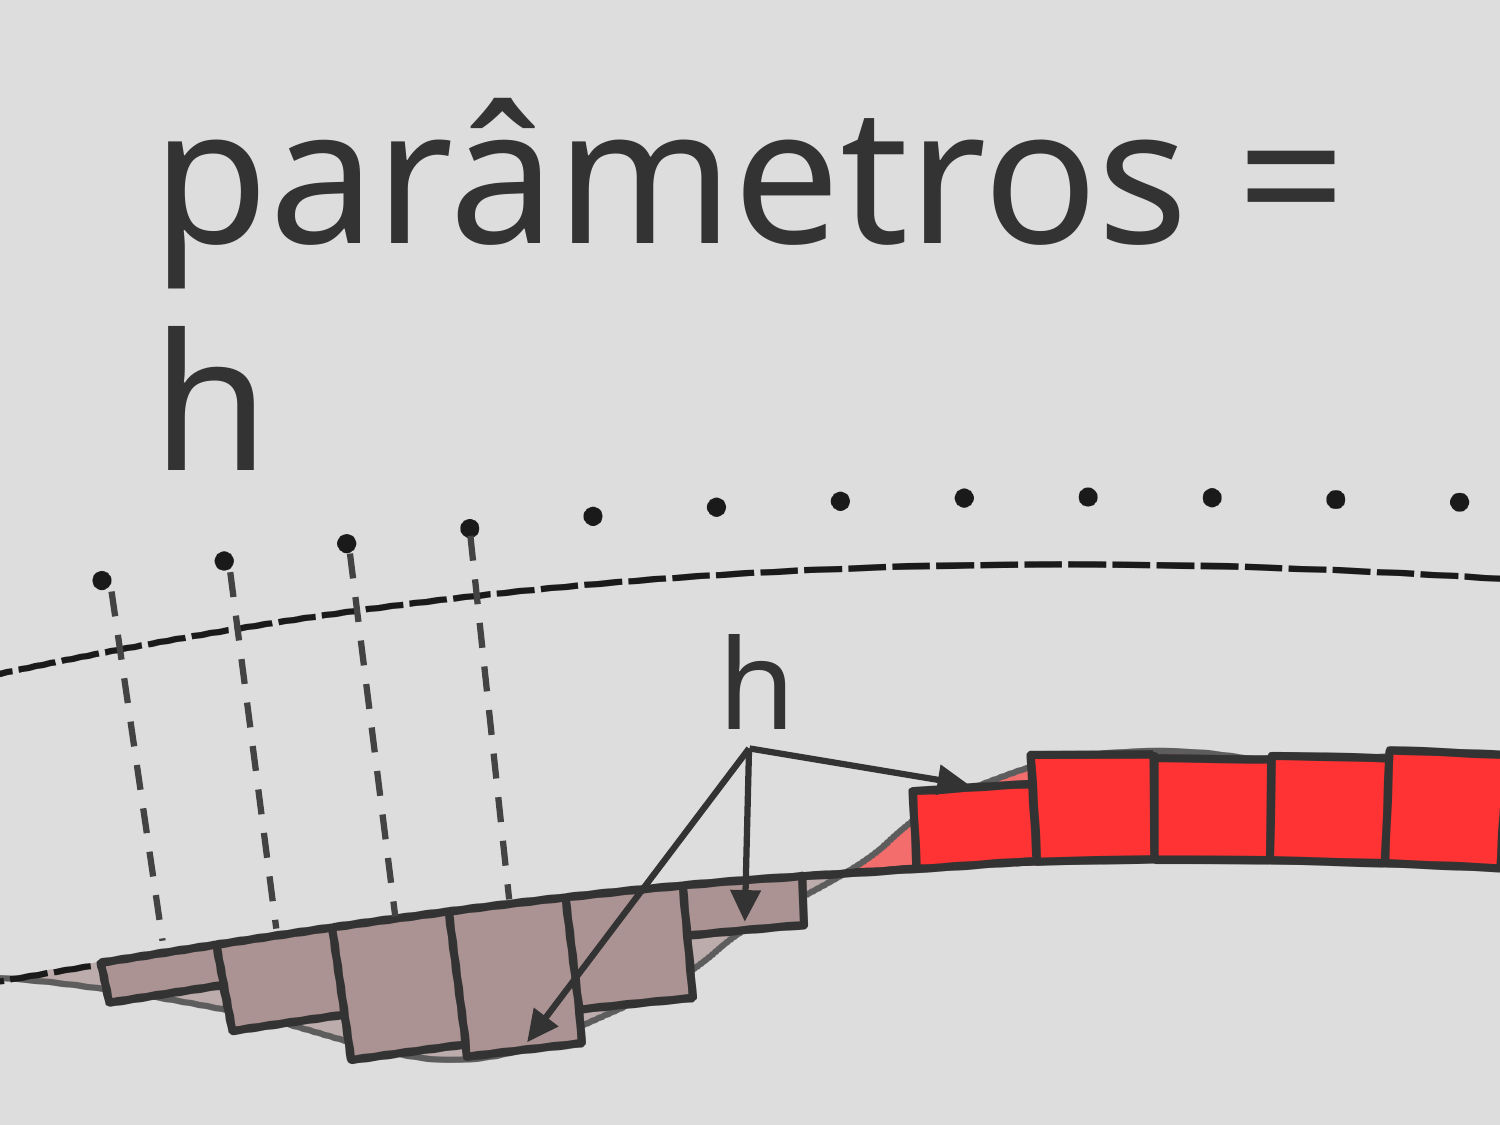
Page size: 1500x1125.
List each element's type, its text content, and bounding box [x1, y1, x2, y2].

title parâmetros = h [75, 40, 1425, 320]
text_box h [703, 609, 796, 749]
picture [0, 0, 1500, 1125]
